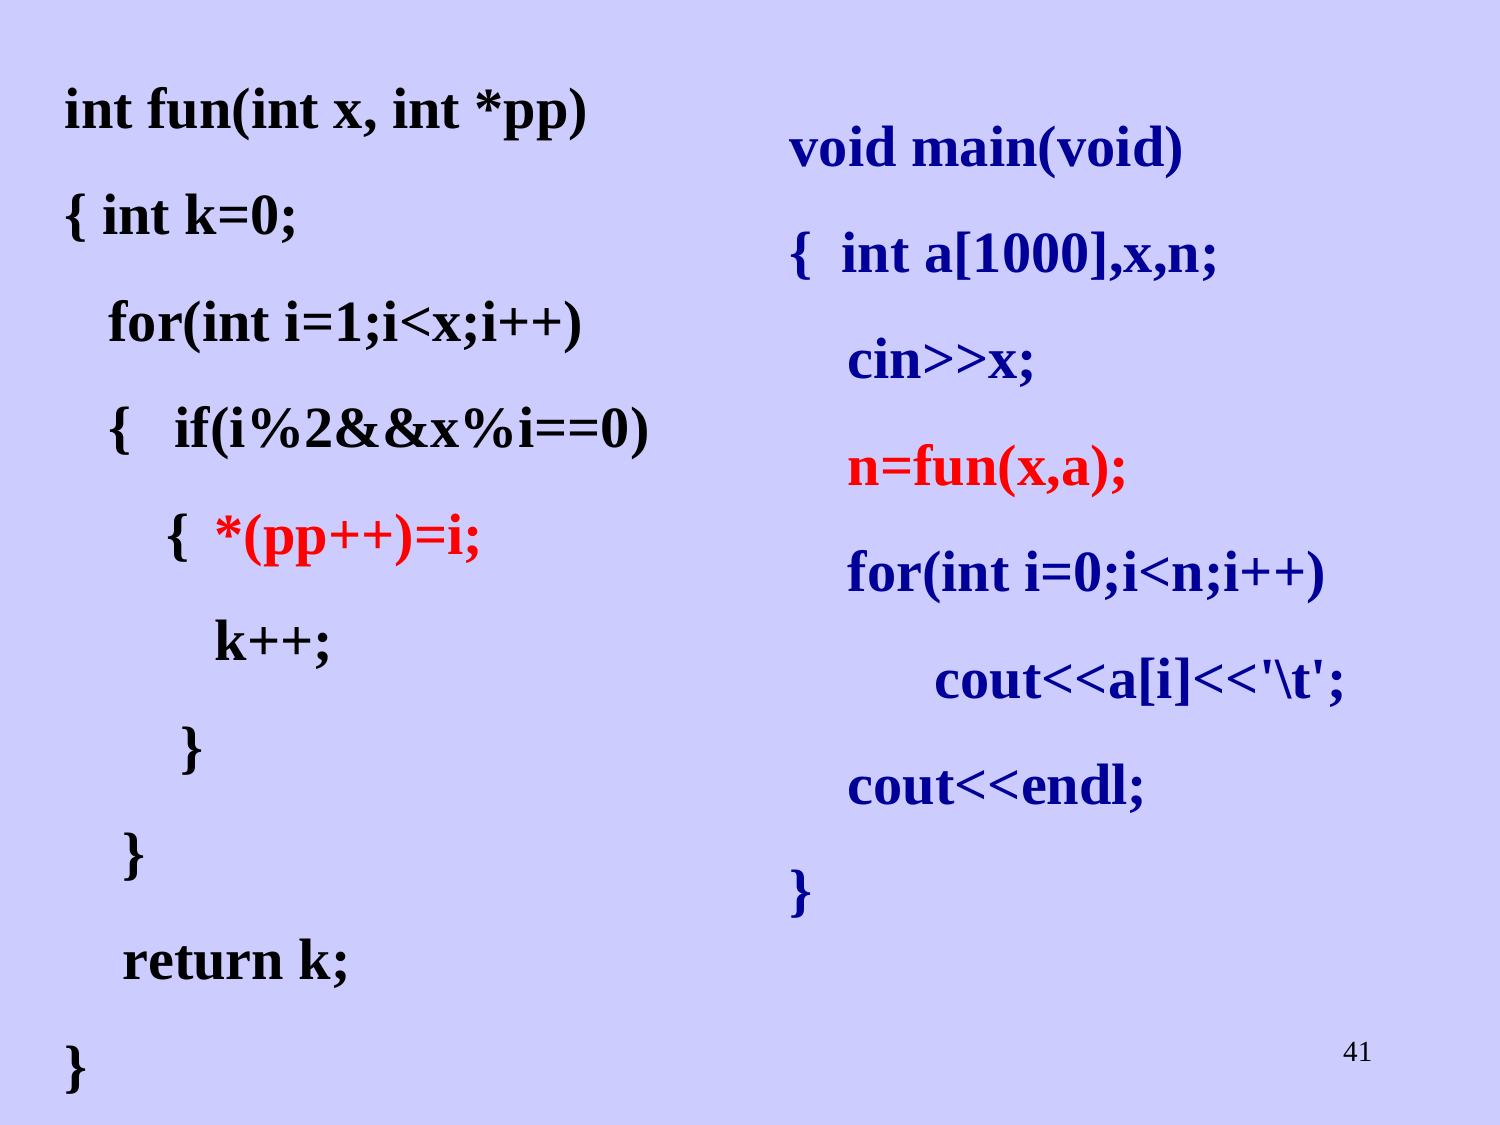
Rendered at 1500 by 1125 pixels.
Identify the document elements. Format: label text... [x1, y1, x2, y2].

text_box int fun(int x, int *pp) { int k=0; for(int i=1;i<x;i++) { if(i%2&&x%i==0) { *(pp++)=i; k++; } } return k; } [50, 62, 726, 1106]
text_box void main(void) { int a[1000],x,n; cin>>x; n=fun(x,a); for(int i=0;i<n;i++) cout<<a[i]<<'\t'; cout<<endl; } [774, 99, 1463, 931]
text_box <编号> [1074, 1025, 1388, 1101]
